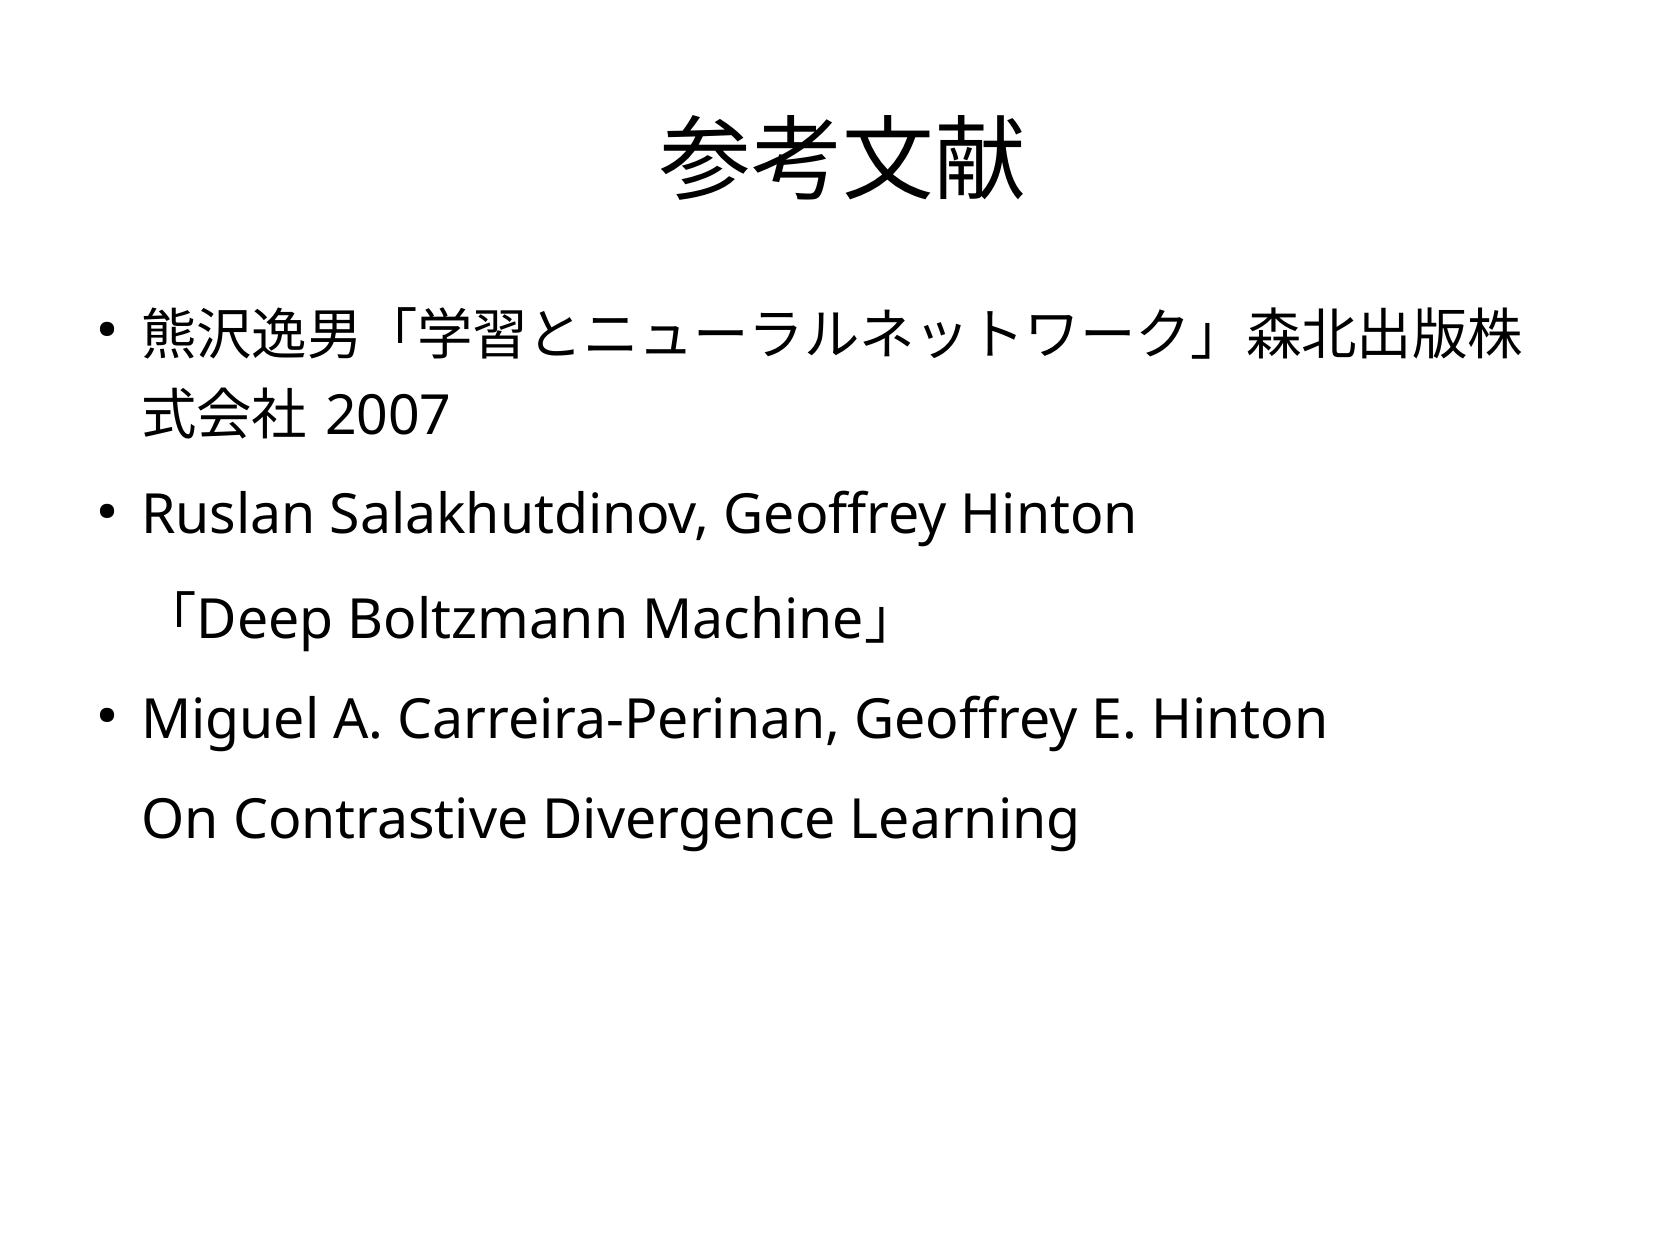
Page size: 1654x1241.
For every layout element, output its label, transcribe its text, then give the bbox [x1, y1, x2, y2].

title 参考文献 [82, 56, 1571, 250]
list 熊沢逸男「学習とニューラルネットワーク」森北出版株式会社 2007 Ruslan Salakhutdinov, Geoffrey Hinton 「Deep Boltzmann Machine」 Miguel A. Carreira-Perinan, Geoffrey E. Hinton On Contrastive Divergence Learning [82, 290, 1571, 857]
